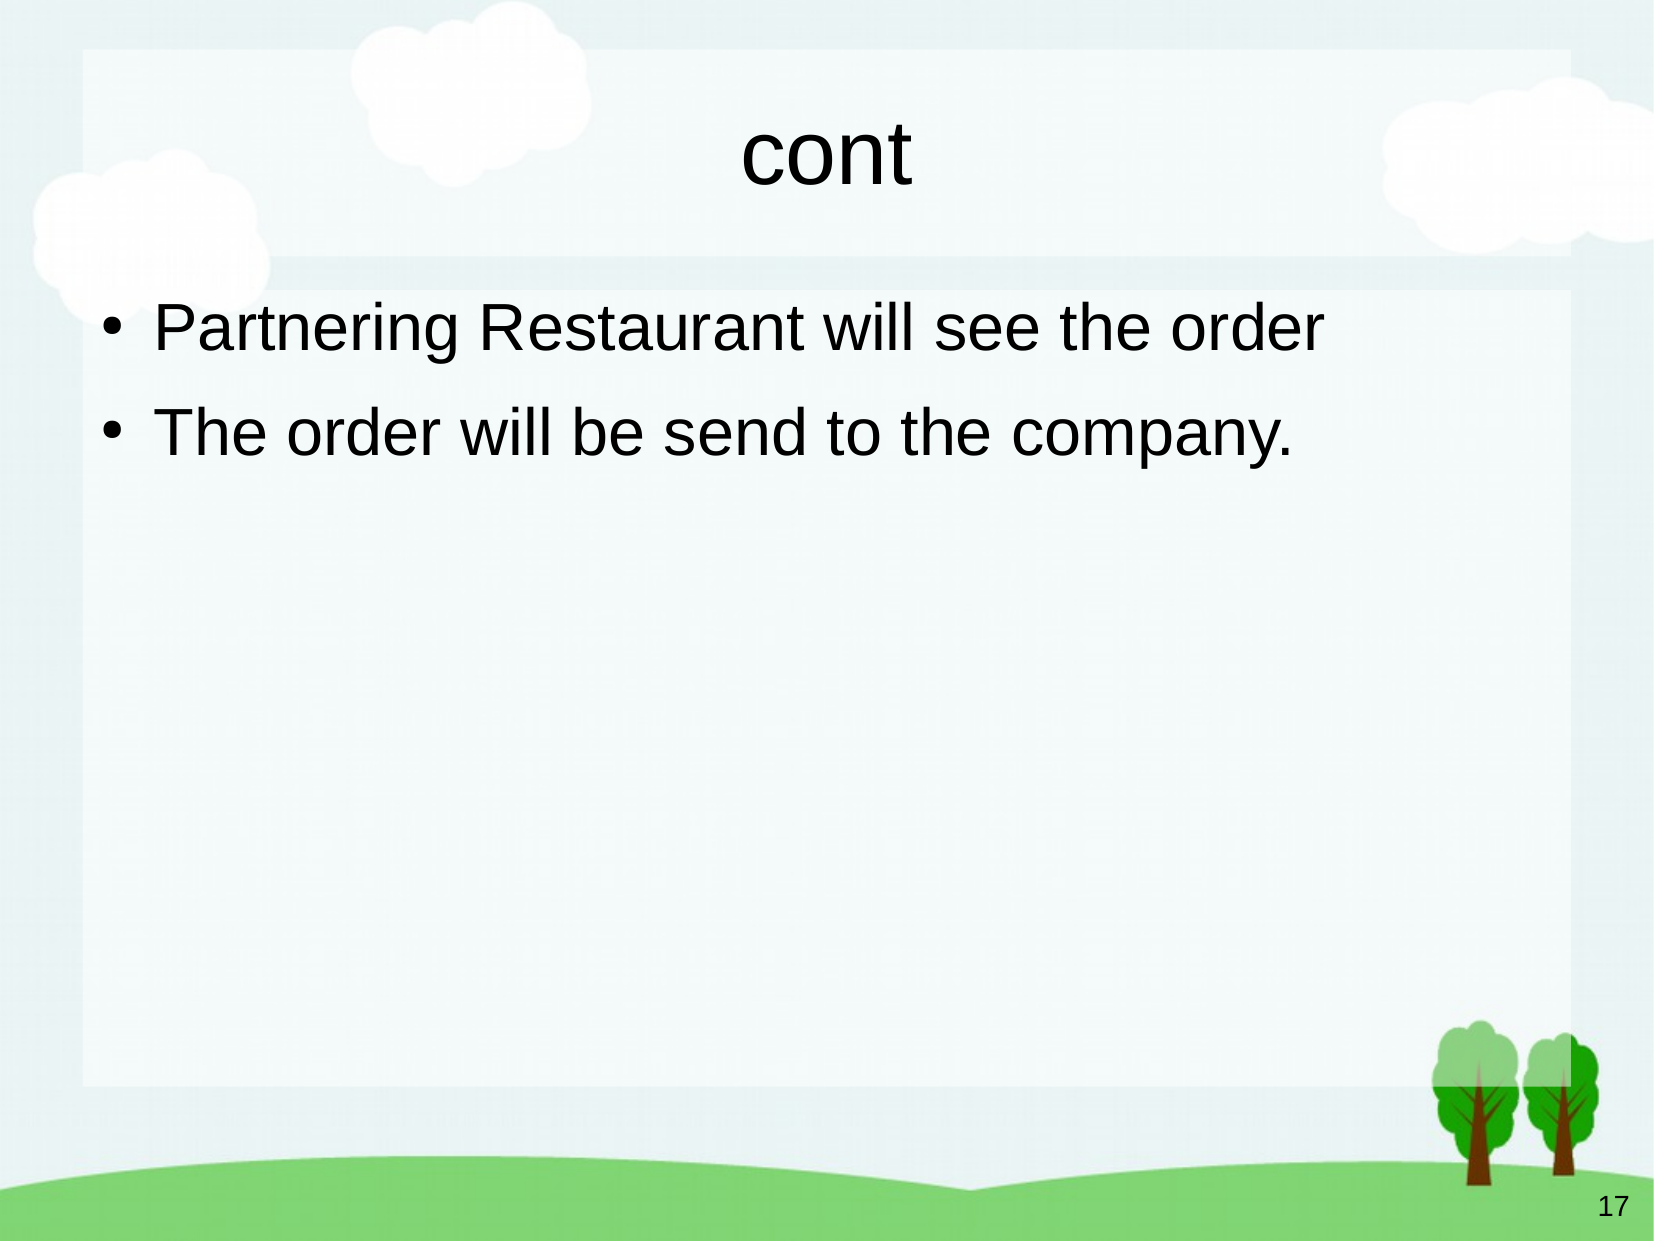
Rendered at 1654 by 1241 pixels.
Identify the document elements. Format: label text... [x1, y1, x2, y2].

list Partnering Restaurant will see the order The order will be send to the company. [82, 290, 1571, 1087]
picture [0, 0, 1654, 1241]
title cont [82, 49, 1571, 257]
